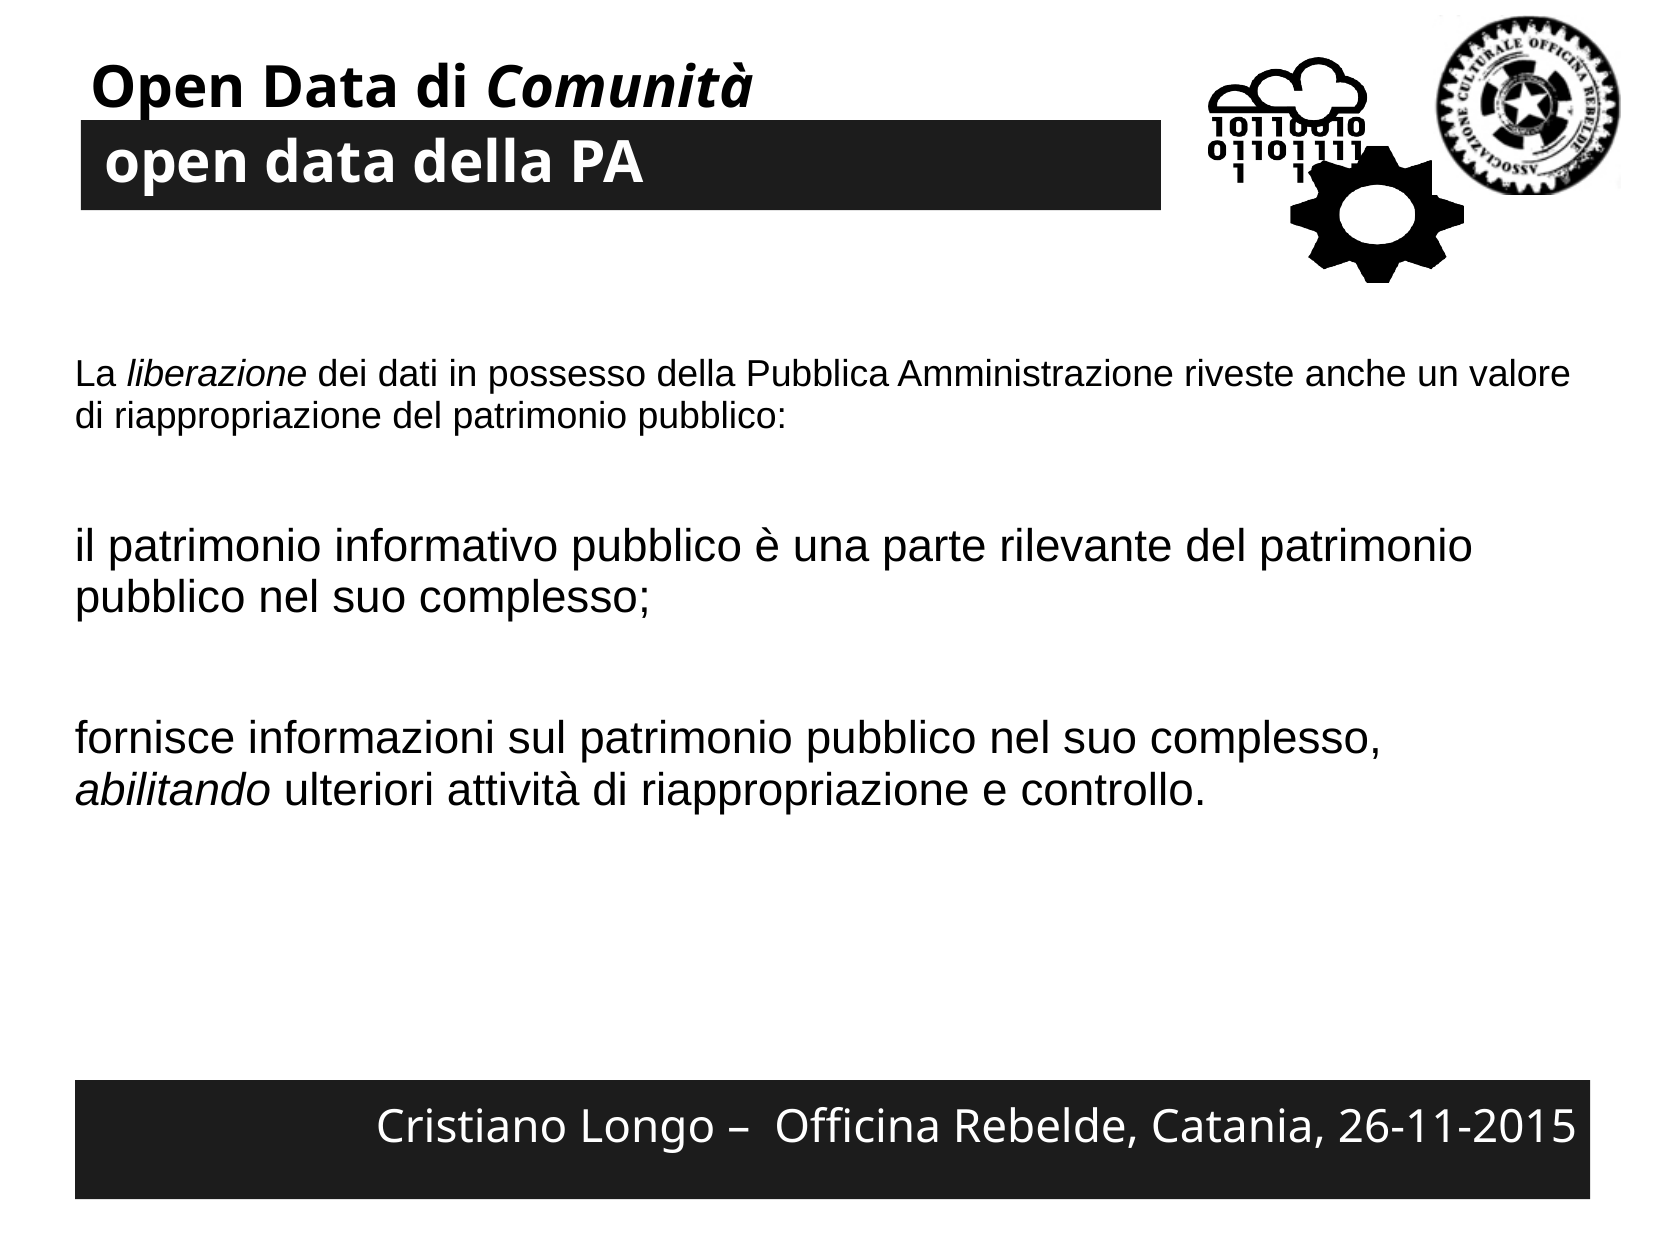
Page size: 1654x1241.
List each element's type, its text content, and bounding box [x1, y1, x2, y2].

list Cristiano Longo – Officina Rebelde, Catania, 26-11-2015 [75, 1080, 1591, 1200]
list Open Data di Comunità [75, 45, 1325, 166]
text_box il patrimonio informativo pubblico è una parte rilevante del patrimonio pubblico nel suo complesso; [60, 512, 1591, 631]
list open data della PA [80, 120, 1161, 211]
text_box fornisce informazioni sul patrimonio pubblico nel suo complesso, abilitando ulteriori attività di riappropriazione e controllo. [60, 705, 1591, 823]
text_box La liberazione dei dati in possesso della Pubblica Amministrazione riveste anche un valore di riappropriazione del patrimonio pubblico: [60, 345, 1591, 444]
picture [1208, 15, 1621, 283]
